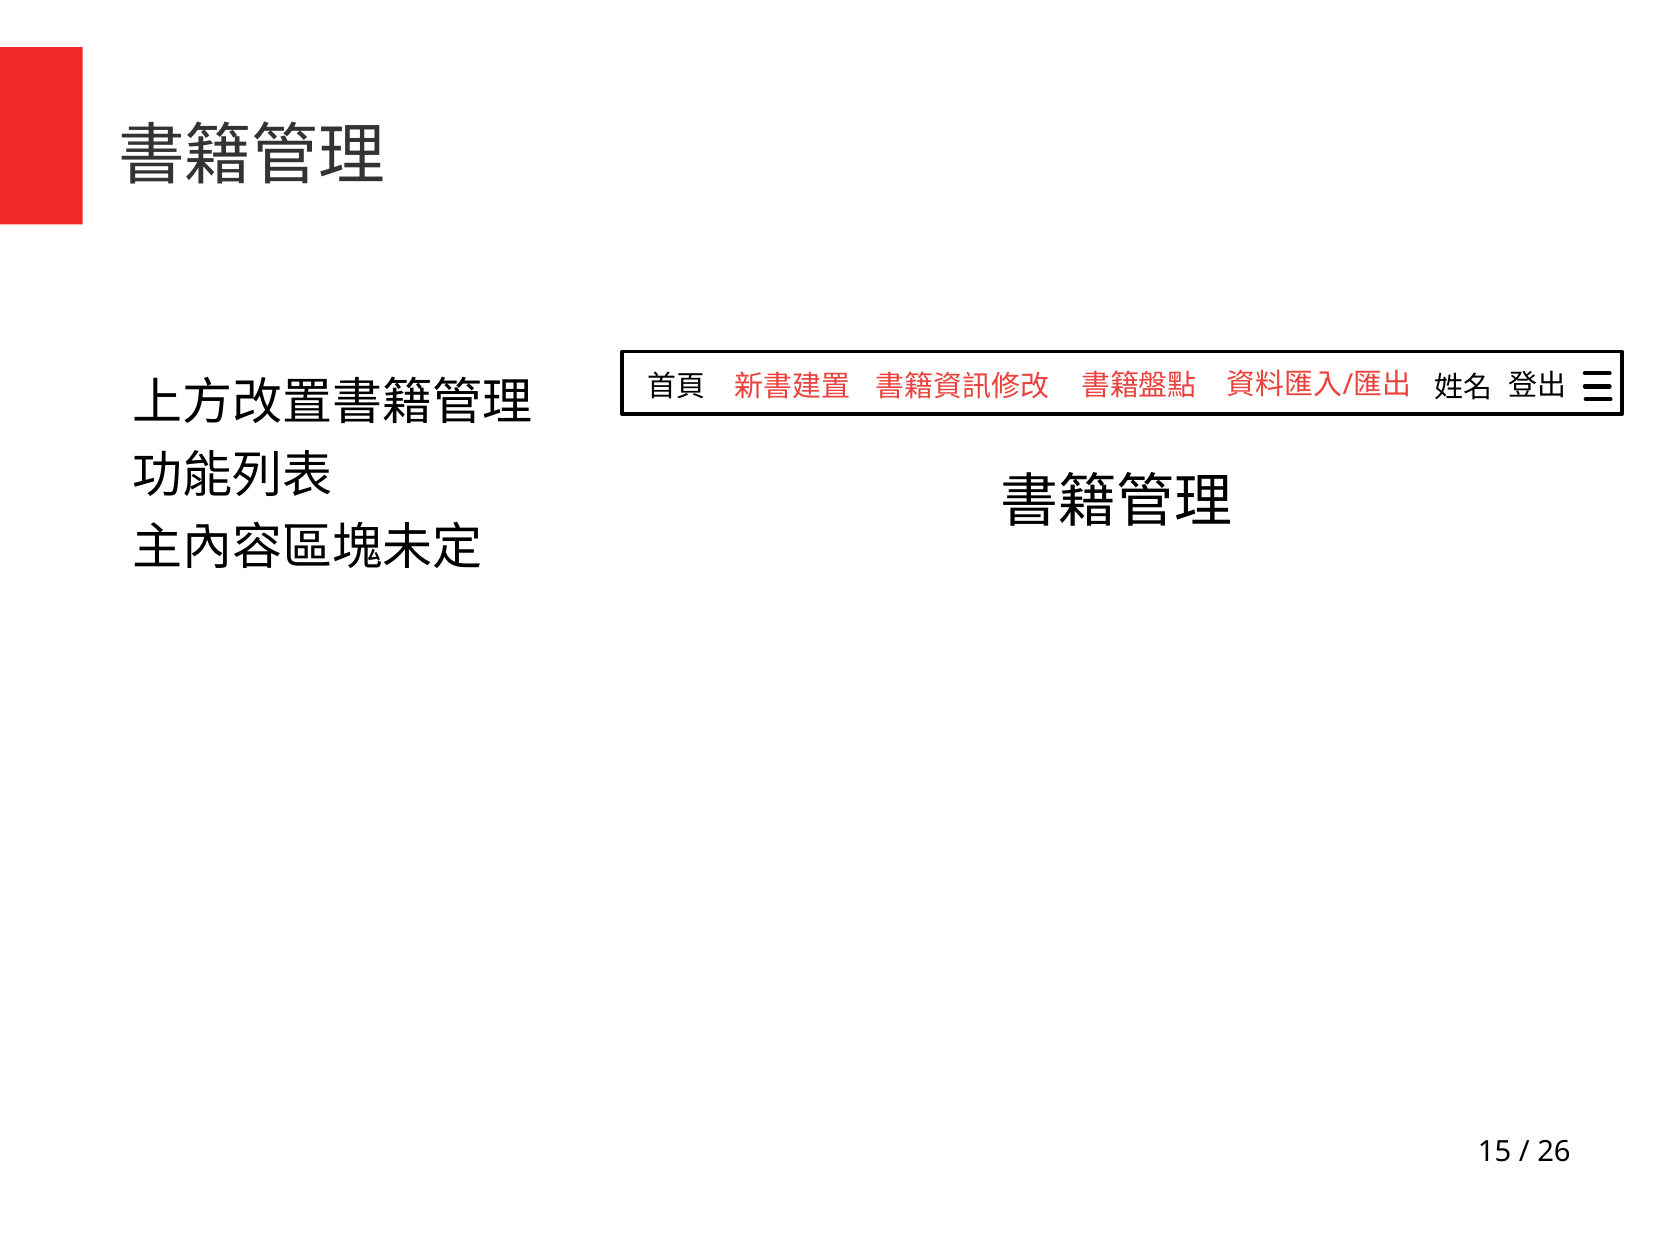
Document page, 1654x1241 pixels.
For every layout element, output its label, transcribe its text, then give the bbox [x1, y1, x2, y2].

title 書籍管理 [118, 49, 1571, 257]
picture [614, 343, 1632, 1063]
text_box 上方改置書籍管理功能列表 主內容區塊未定 [118, 354, 591, 592]
